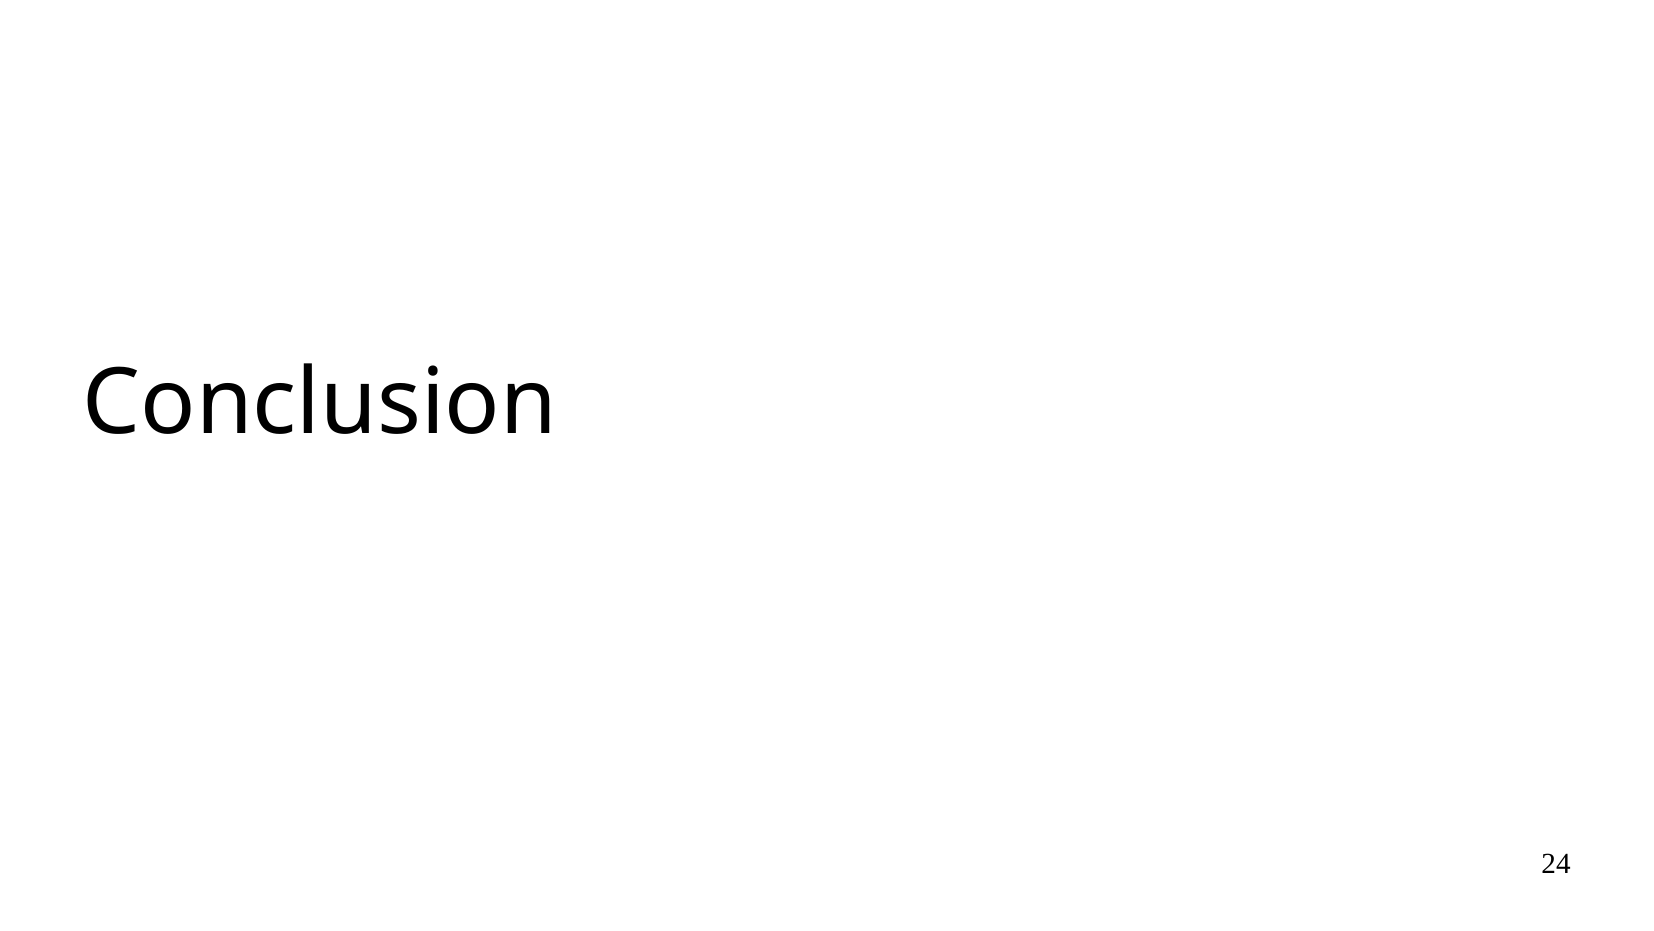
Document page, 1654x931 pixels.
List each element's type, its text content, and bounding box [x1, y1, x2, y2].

title Conclusion [82, 320, 1571, 476]
